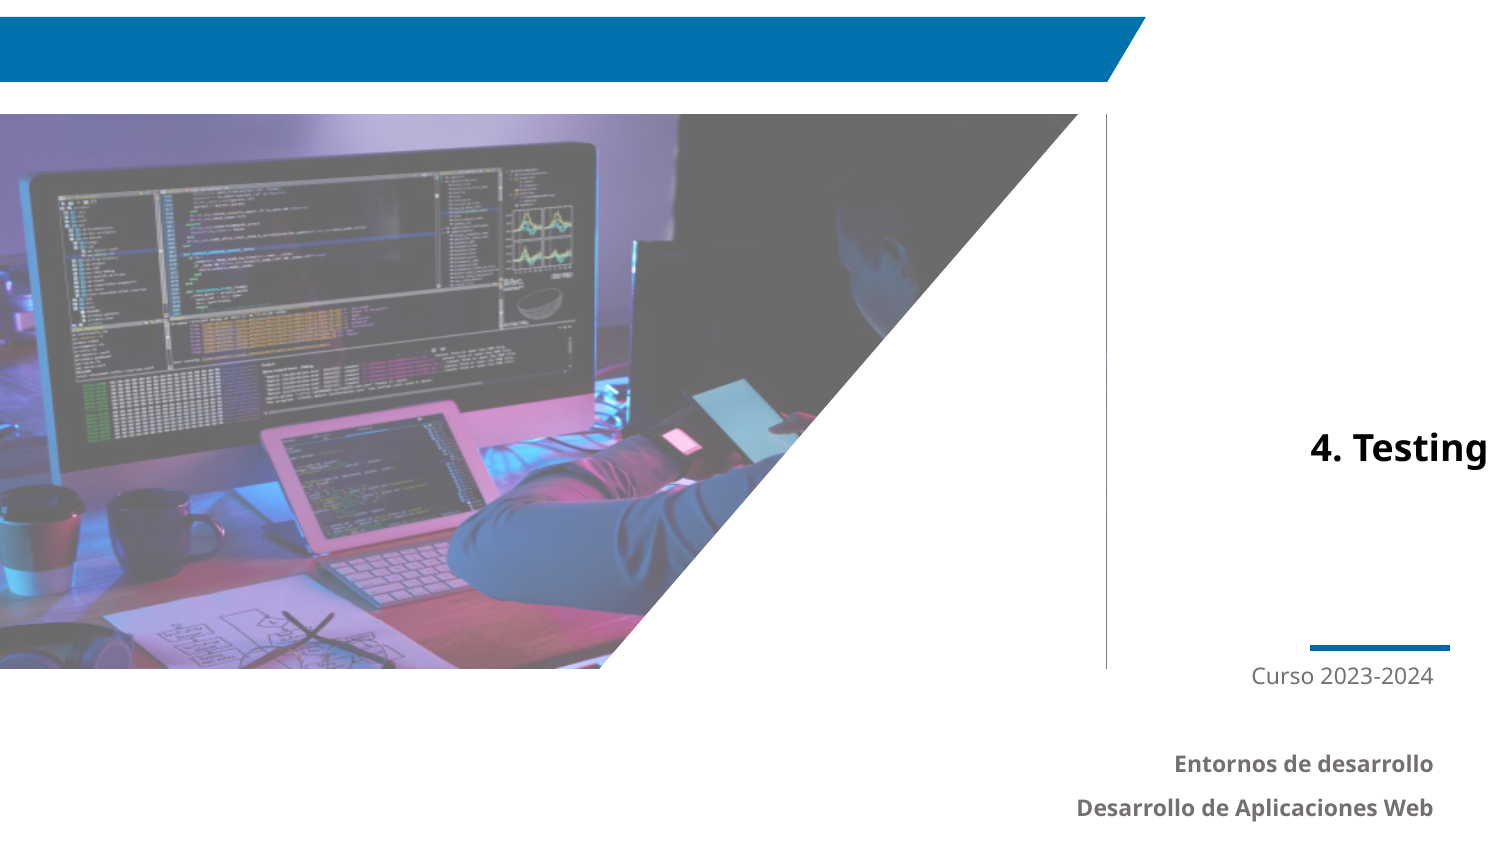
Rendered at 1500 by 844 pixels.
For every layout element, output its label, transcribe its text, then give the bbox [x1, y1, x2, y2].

list Curso 2023-2024 Entornos de desarrollo Desarrollo de Aplicaciones Web [809, 658, 1448, 836]
text_box 4. Testing [410, 421, 1500, 599]
